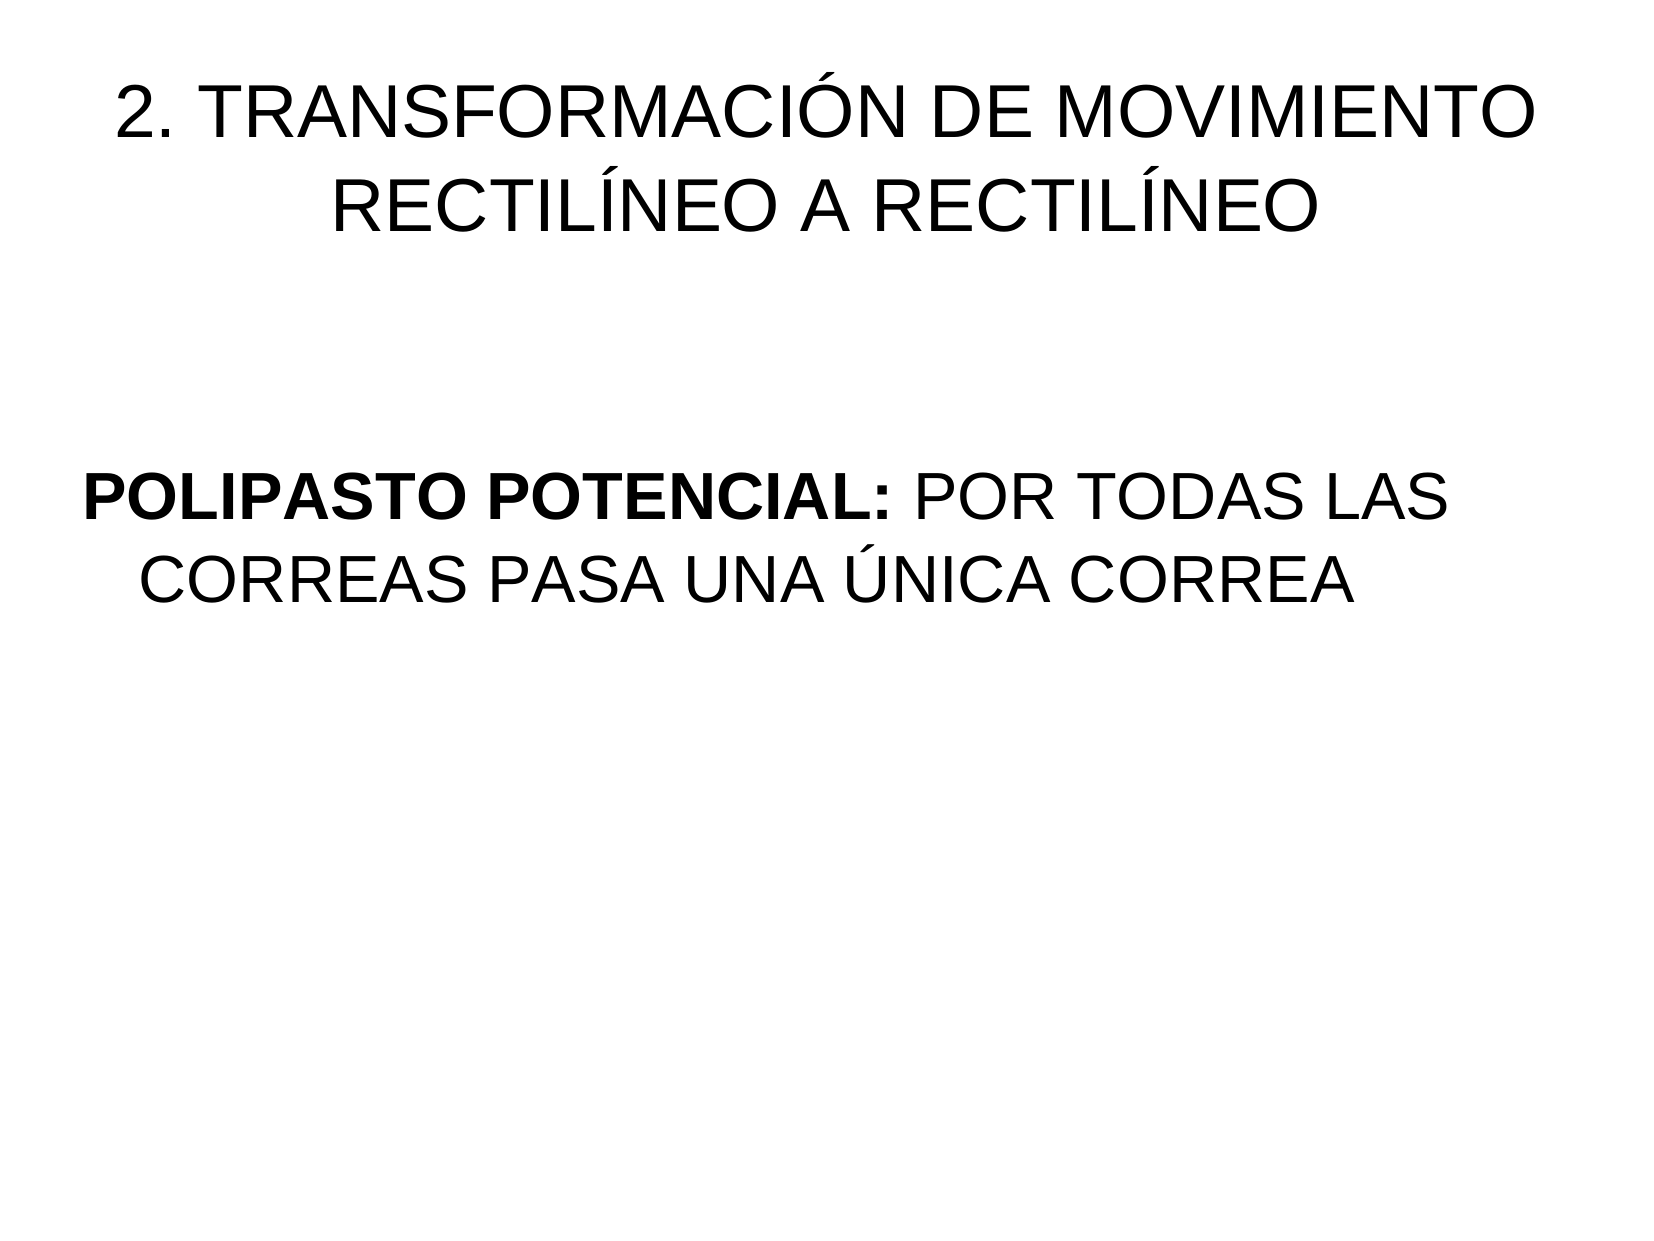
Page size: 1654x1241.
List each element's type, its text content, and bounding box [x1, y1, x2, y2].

title 2. TRANSFORMACIÓN DE MOVIMIENTO RECTILÍNEO A RECTILÍNEO [82, 38, 1571, 268]
subtitle POLIPASTO POTENCIAL: POR TODAS LAS CORREAS PASA UNA ÚNICA CORREA [82, 297, 1571, 1102]
